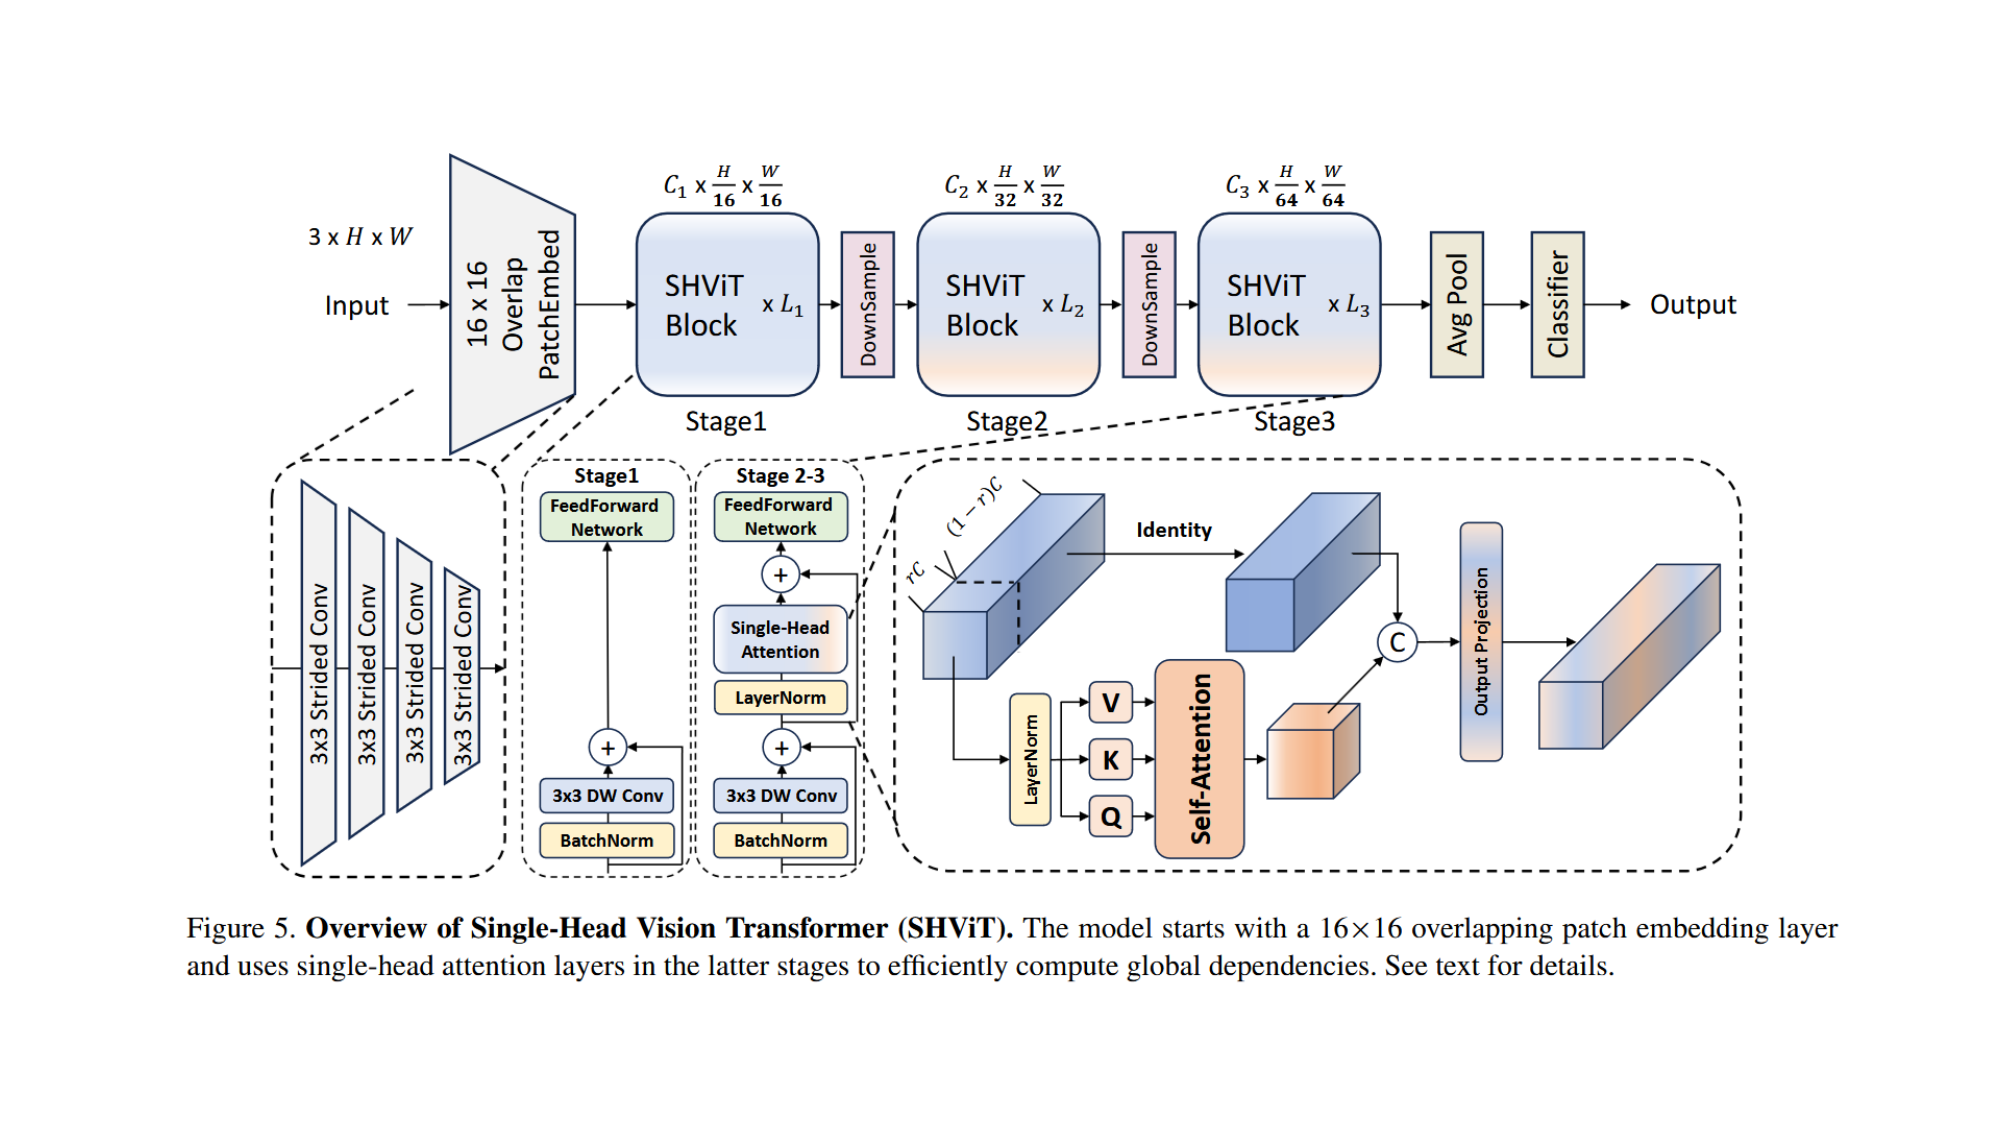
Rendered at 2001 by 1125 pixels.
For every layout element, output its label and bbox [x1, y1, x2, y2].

picture [152, 128, 1848, 997]
